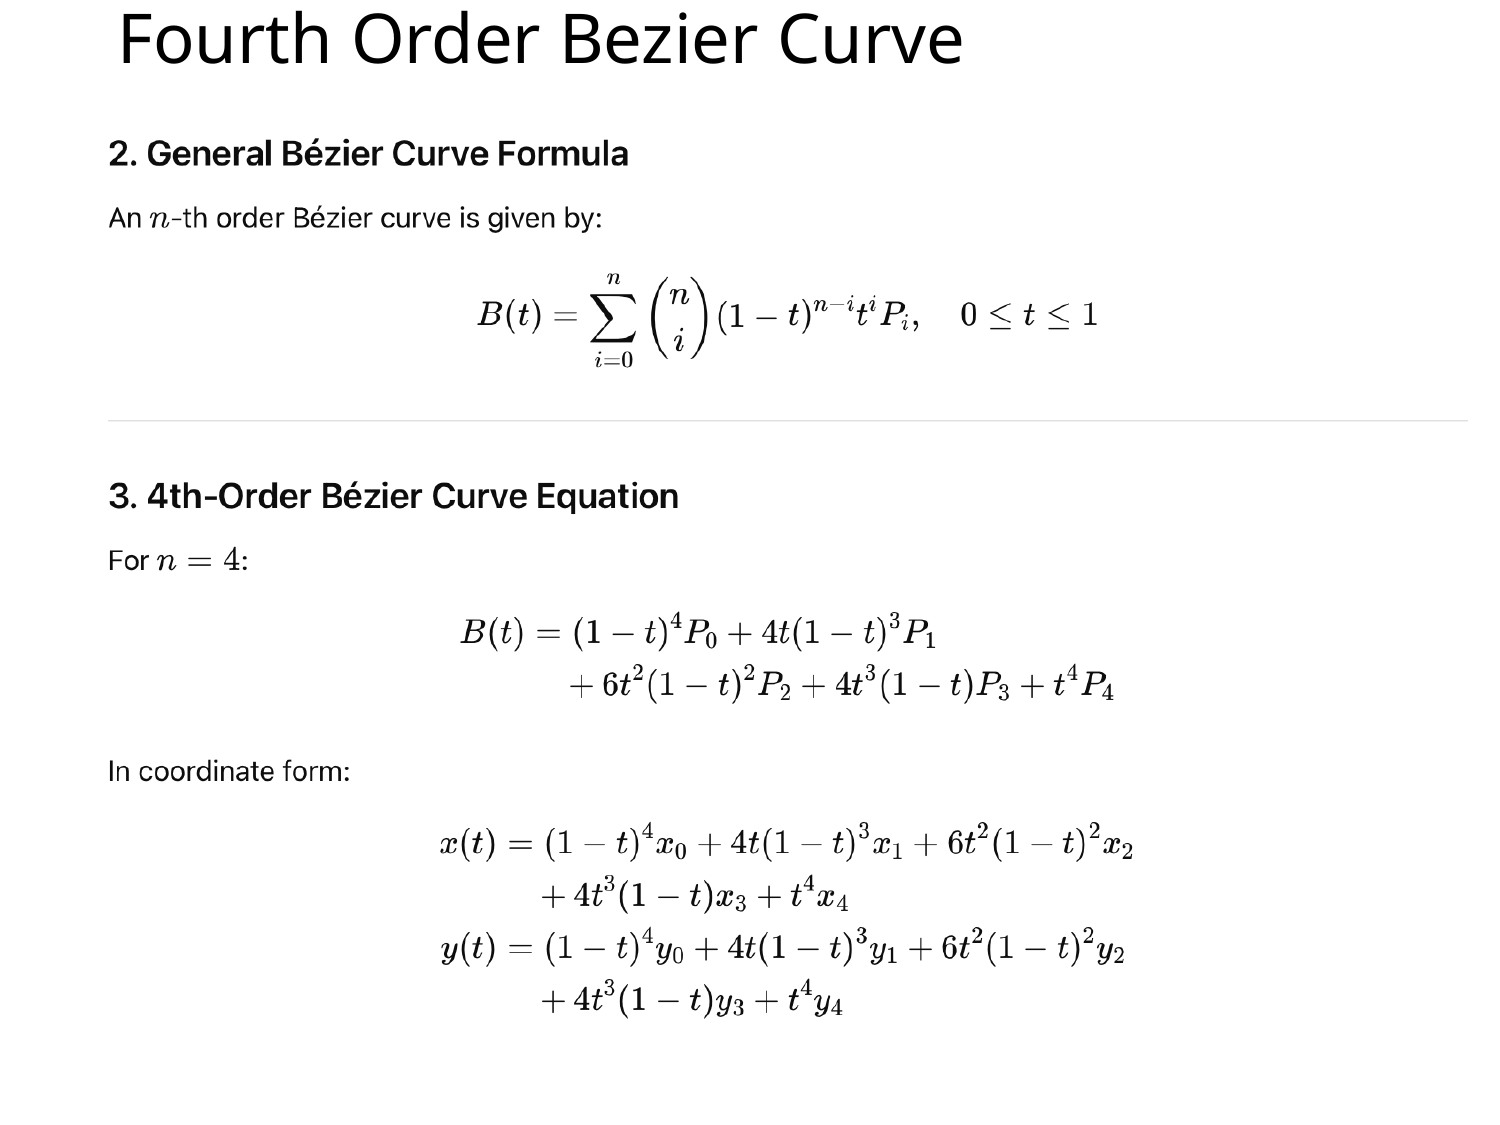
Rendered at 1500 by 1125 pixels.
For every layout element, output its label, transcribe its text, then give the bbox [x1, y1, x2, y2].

picture [40, 112, 1500, 1045]
title Fourth Order Bezier Curve [103, 0, 1397, 87]
